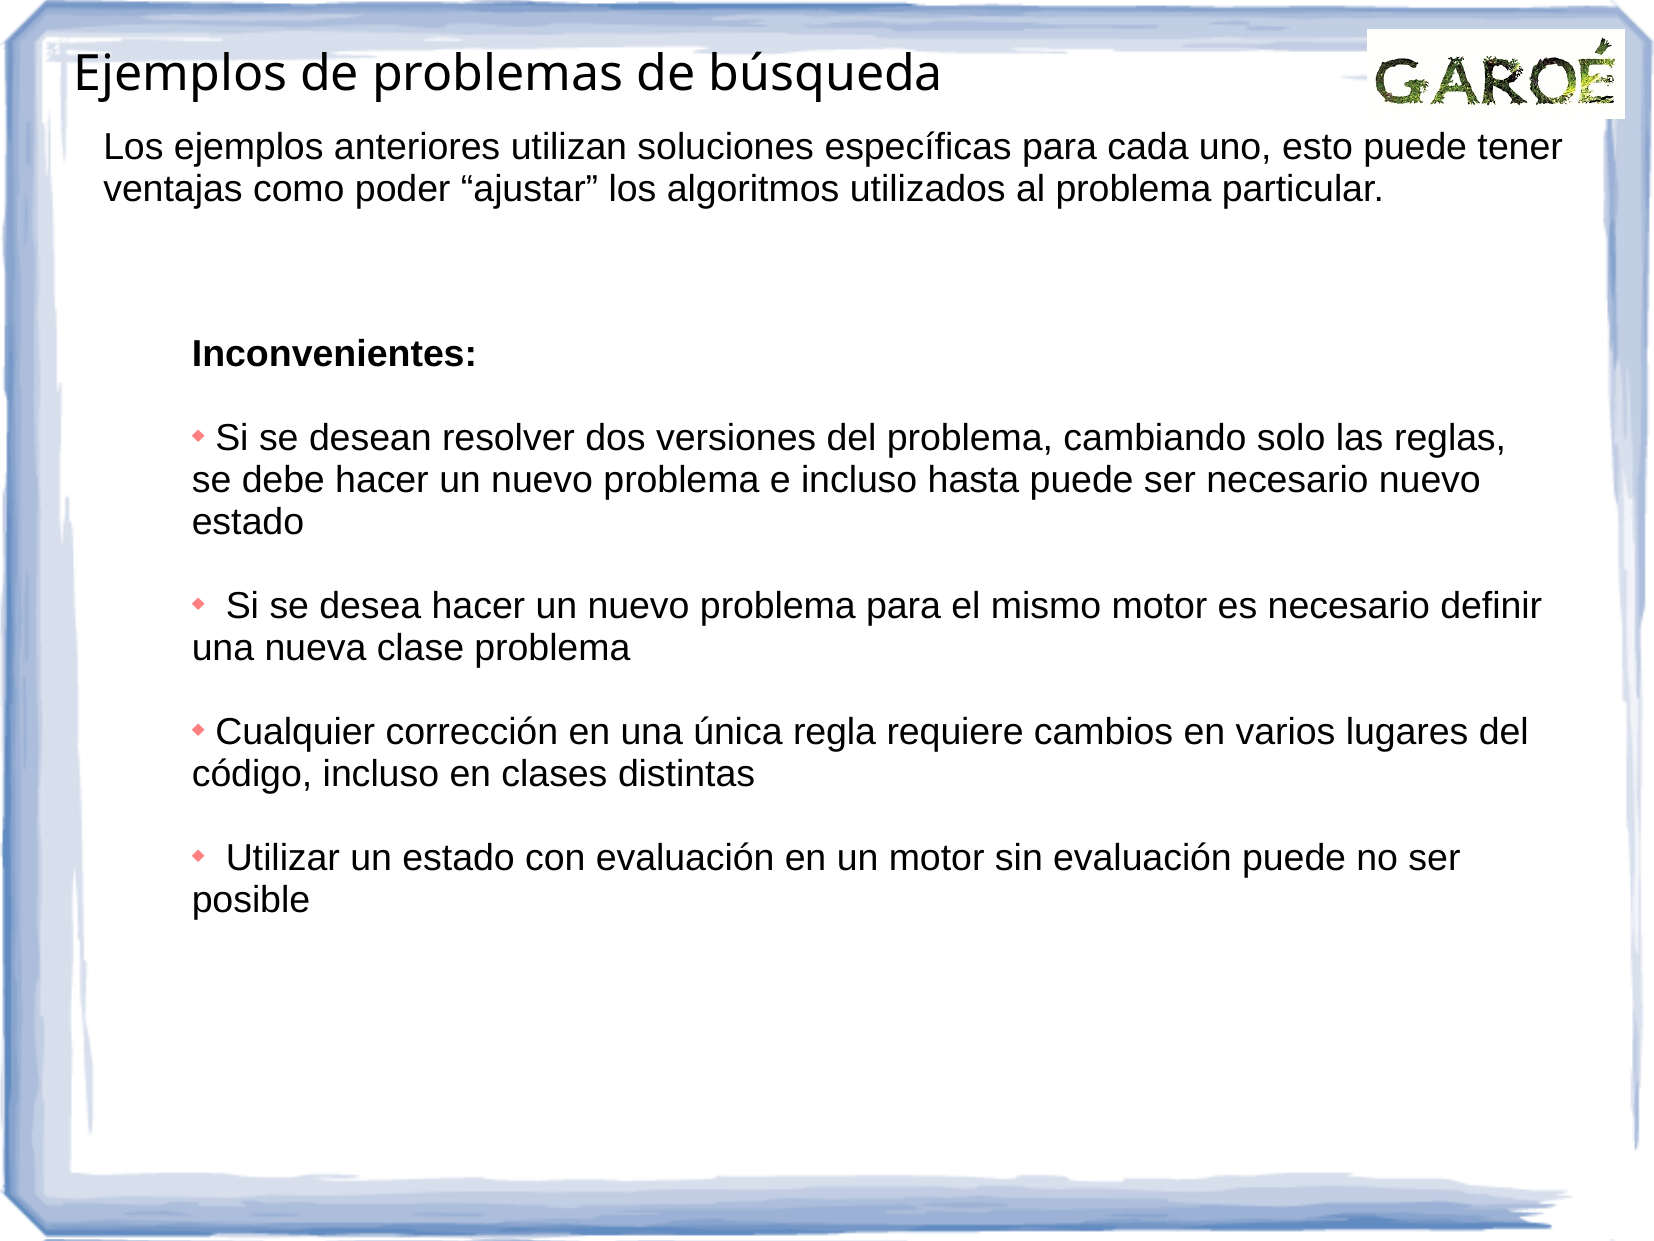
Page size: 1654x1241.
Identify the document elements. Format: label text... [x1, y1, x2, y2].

picture [0, 0, 1654, 1241]
text_box Los ejemplos anteriores utilizan soluciones específicas para cada uno, esto puede tener ventajas como poder “ajustar” los algoritmos utilizados al problema particular. [88, 118, 1625, 218]
text_box Ejemplos de problemas de búsqueda [59, 29, 1367, 115]
text_box Inconvenientes: Si se desean resolver dos versiones del problema, cambiando solo las reglas, se debe hacer un nuevo problema e incluso hasta puede ser necesario nuevo estado Si se desea hacer un nuevo problema para el mismo motor es necesario definir una nueva clase problema Cualquier corrección en una única regla requiere cambios en varios lugares del código, incluso en clases distintas Utilizar un estado con evaluación en un motor sin evaluación puede no ser posible [177, 324, 1565, 1056]
